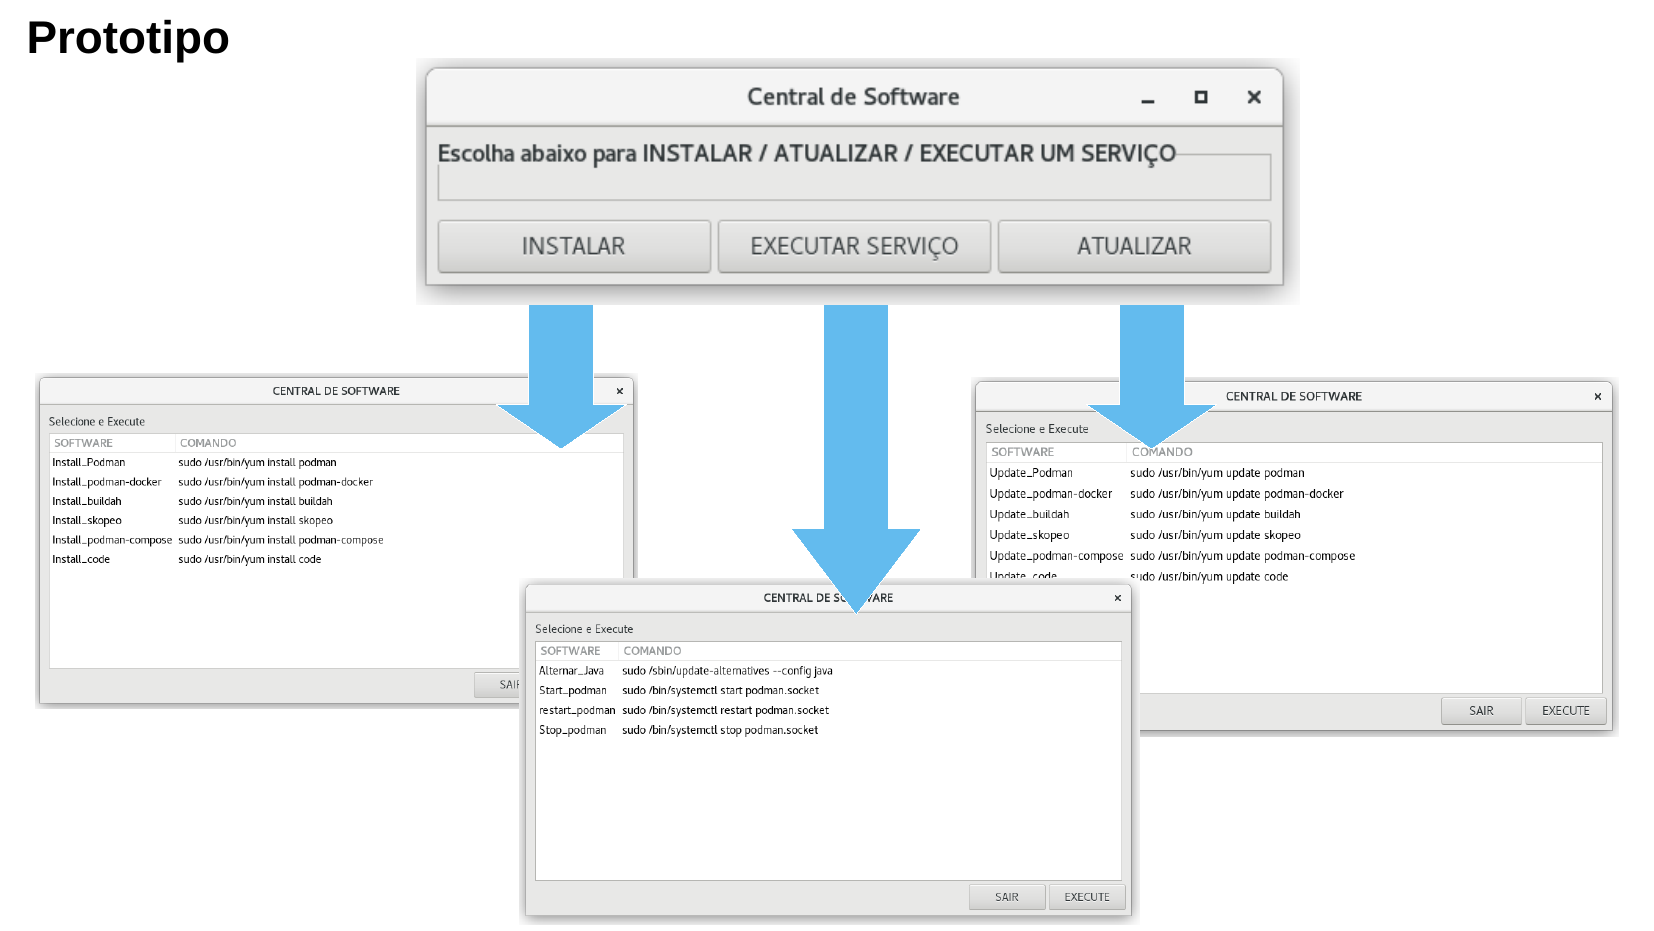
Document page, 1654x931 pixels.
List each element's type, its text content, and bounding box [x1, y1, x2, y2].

text_box Prototipo [11, 4, 615, 71]
text_box [1086, 305, 1217, 449]
picture [416, 58, 1300, 305]
picture [35, 373, 1619, 925]
text_box [791, 305, 922, 615]
text_box [496, 305, 627, 449]
